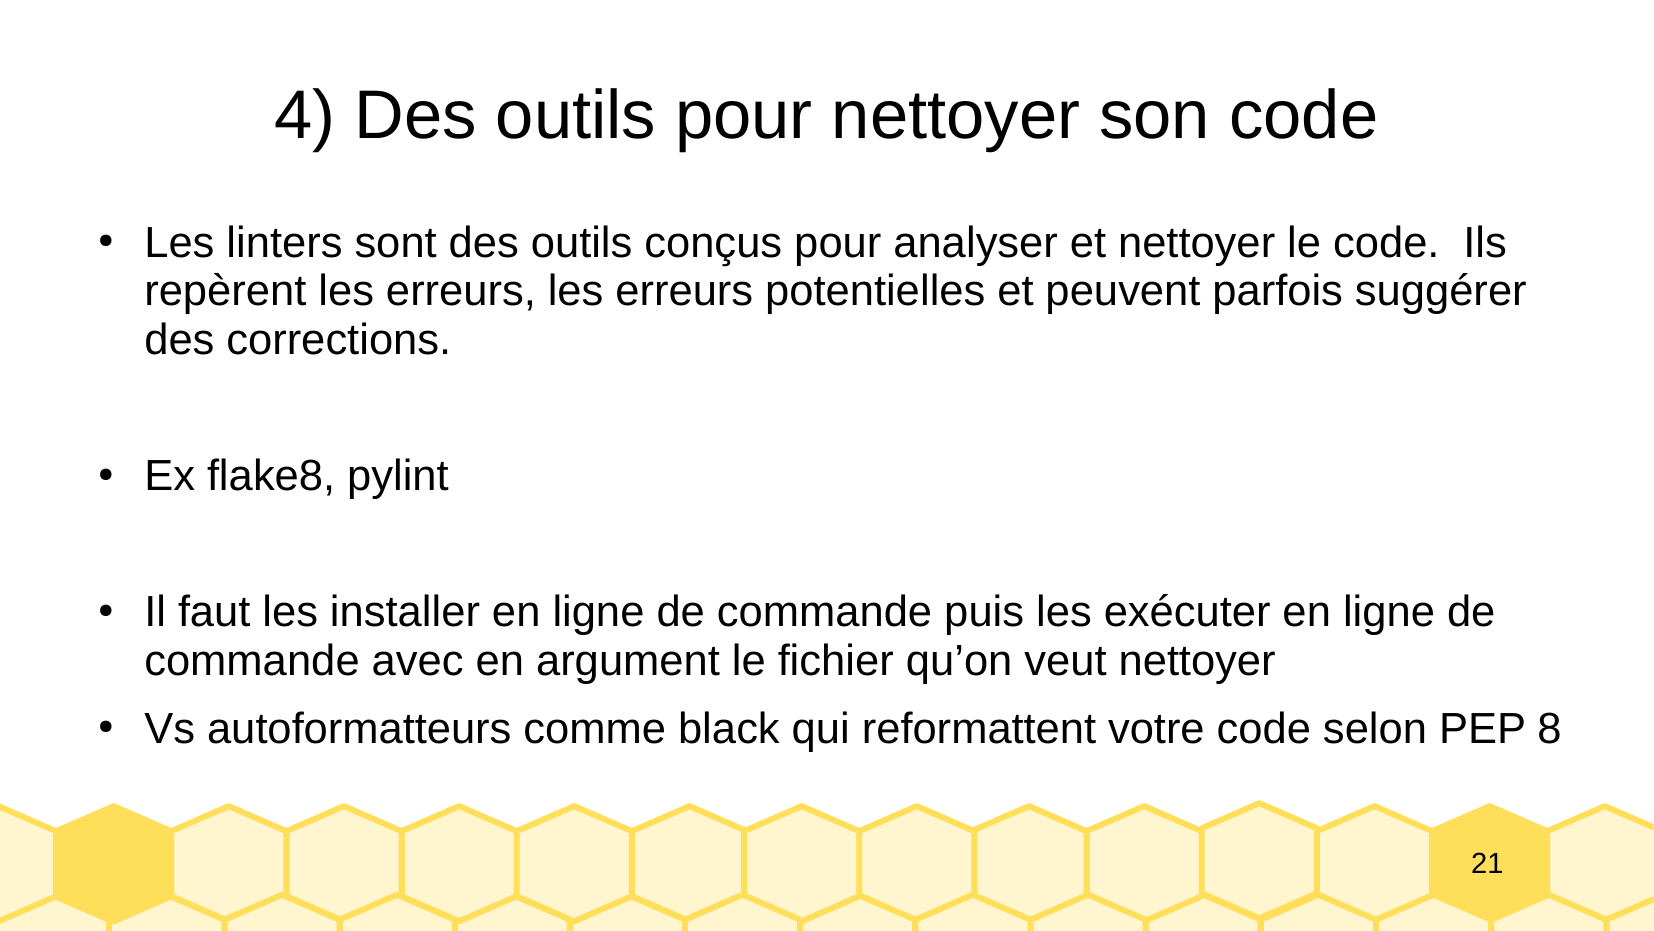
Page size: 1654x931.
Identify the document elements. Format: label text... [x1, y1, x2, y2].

list Les linters sont des outils conçus pour analyser et nettoyer le code. Ils repèrent les erreurs, les erreurs potentielles et peuvent parfois suggérer des corrections. Ex flake8, pylint Il faut les installer en ligne de commande puis les exécuter en ligne de commande avec en argument le fichier qu’on veut nettoyer Vs autoformatteurs comme black qui reformattent votre code selon PEP 8 [82, 217, 1571, 758]
title 4) Des outils pour nettoyer son code [82, 37, 1571, 193]
